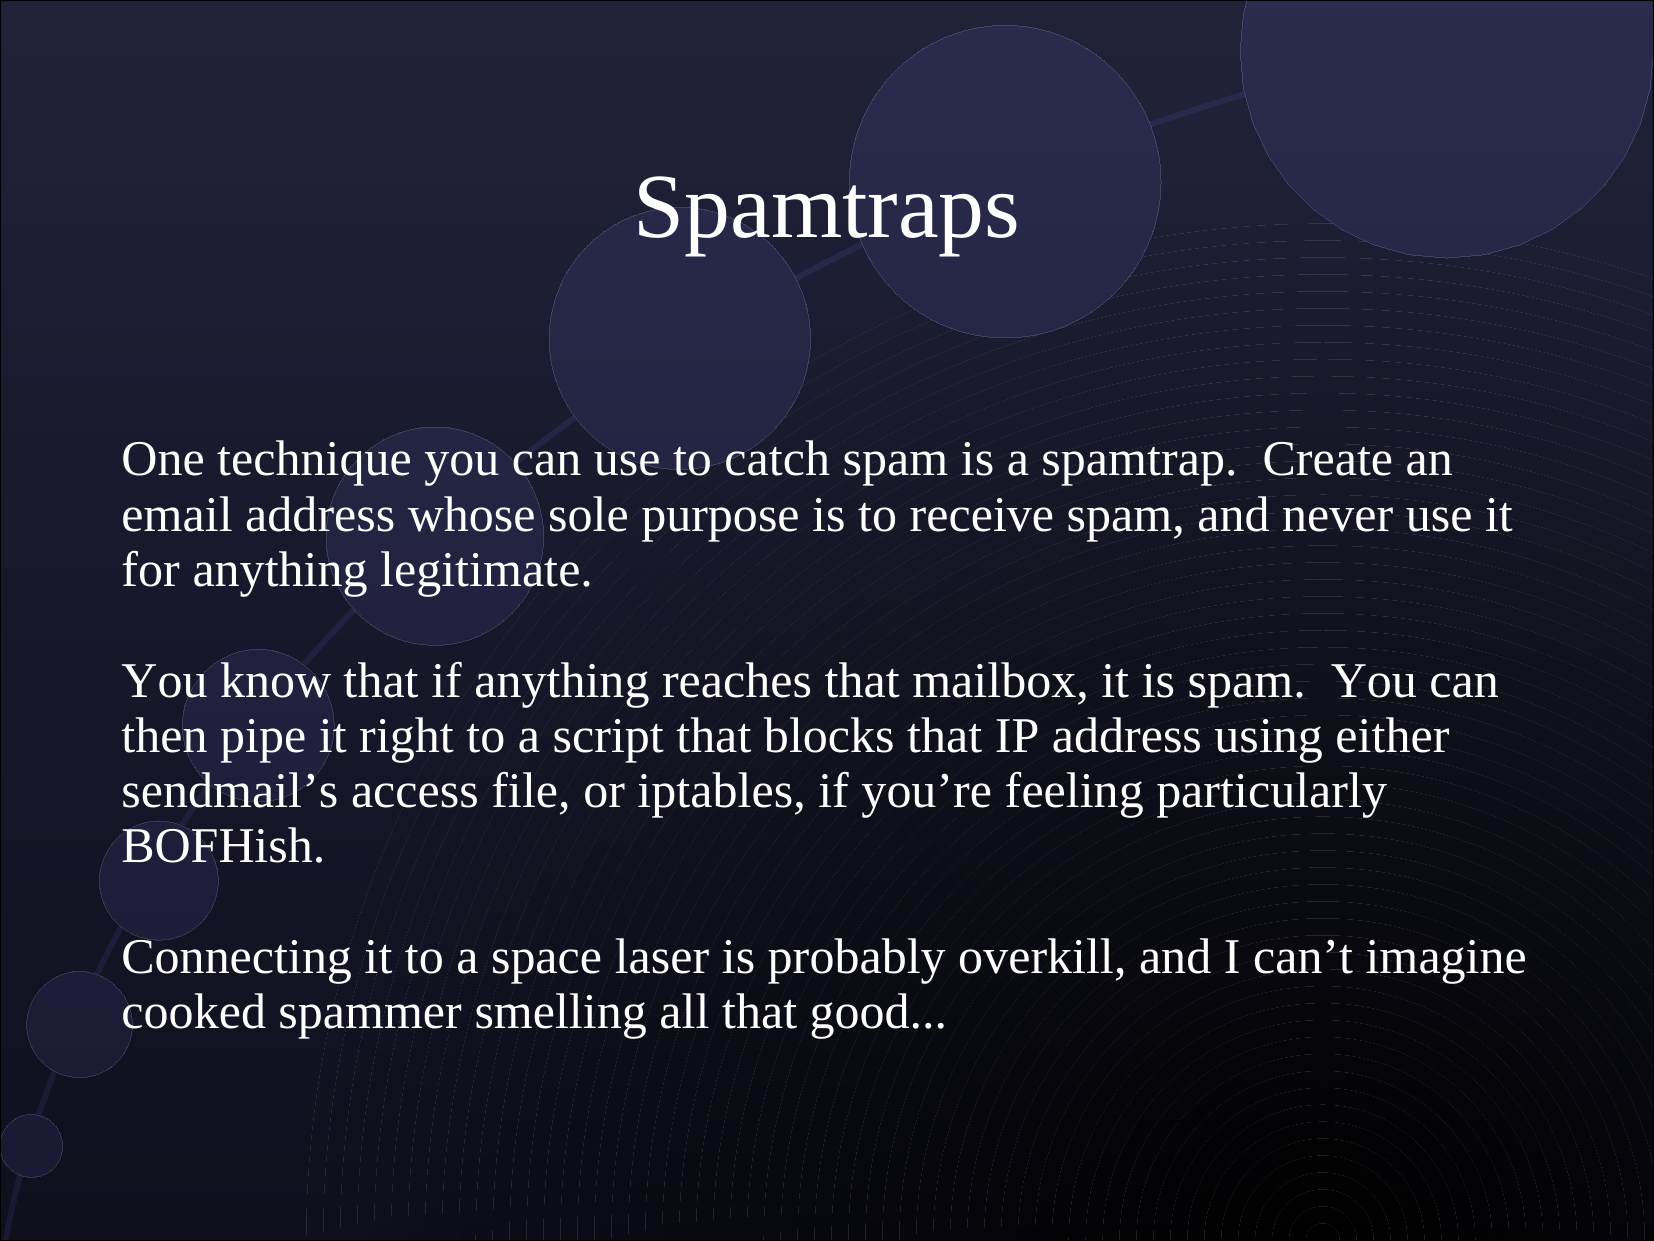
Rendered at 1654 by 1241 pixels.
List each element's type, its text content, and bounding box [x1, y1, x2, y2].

title Spamtraps [121, 102, 1534, 311]
subtitle One technique you can use to catch spam is a spamtrap. Create an email address whose sole purpose is to receive spam, and never use it for anything legitimate. You know that if anything reaches that mailbox, it is spam. You can then pipe it right to a script that blocks that IP address using either sendmail’s access file, or iptables, if you’re feeling particularly BOFHish. Connecting it to a space laser is probably overkill, and I can’t imagine cooked spammer smelling all that good... [121, 344, 1534, 1127]
